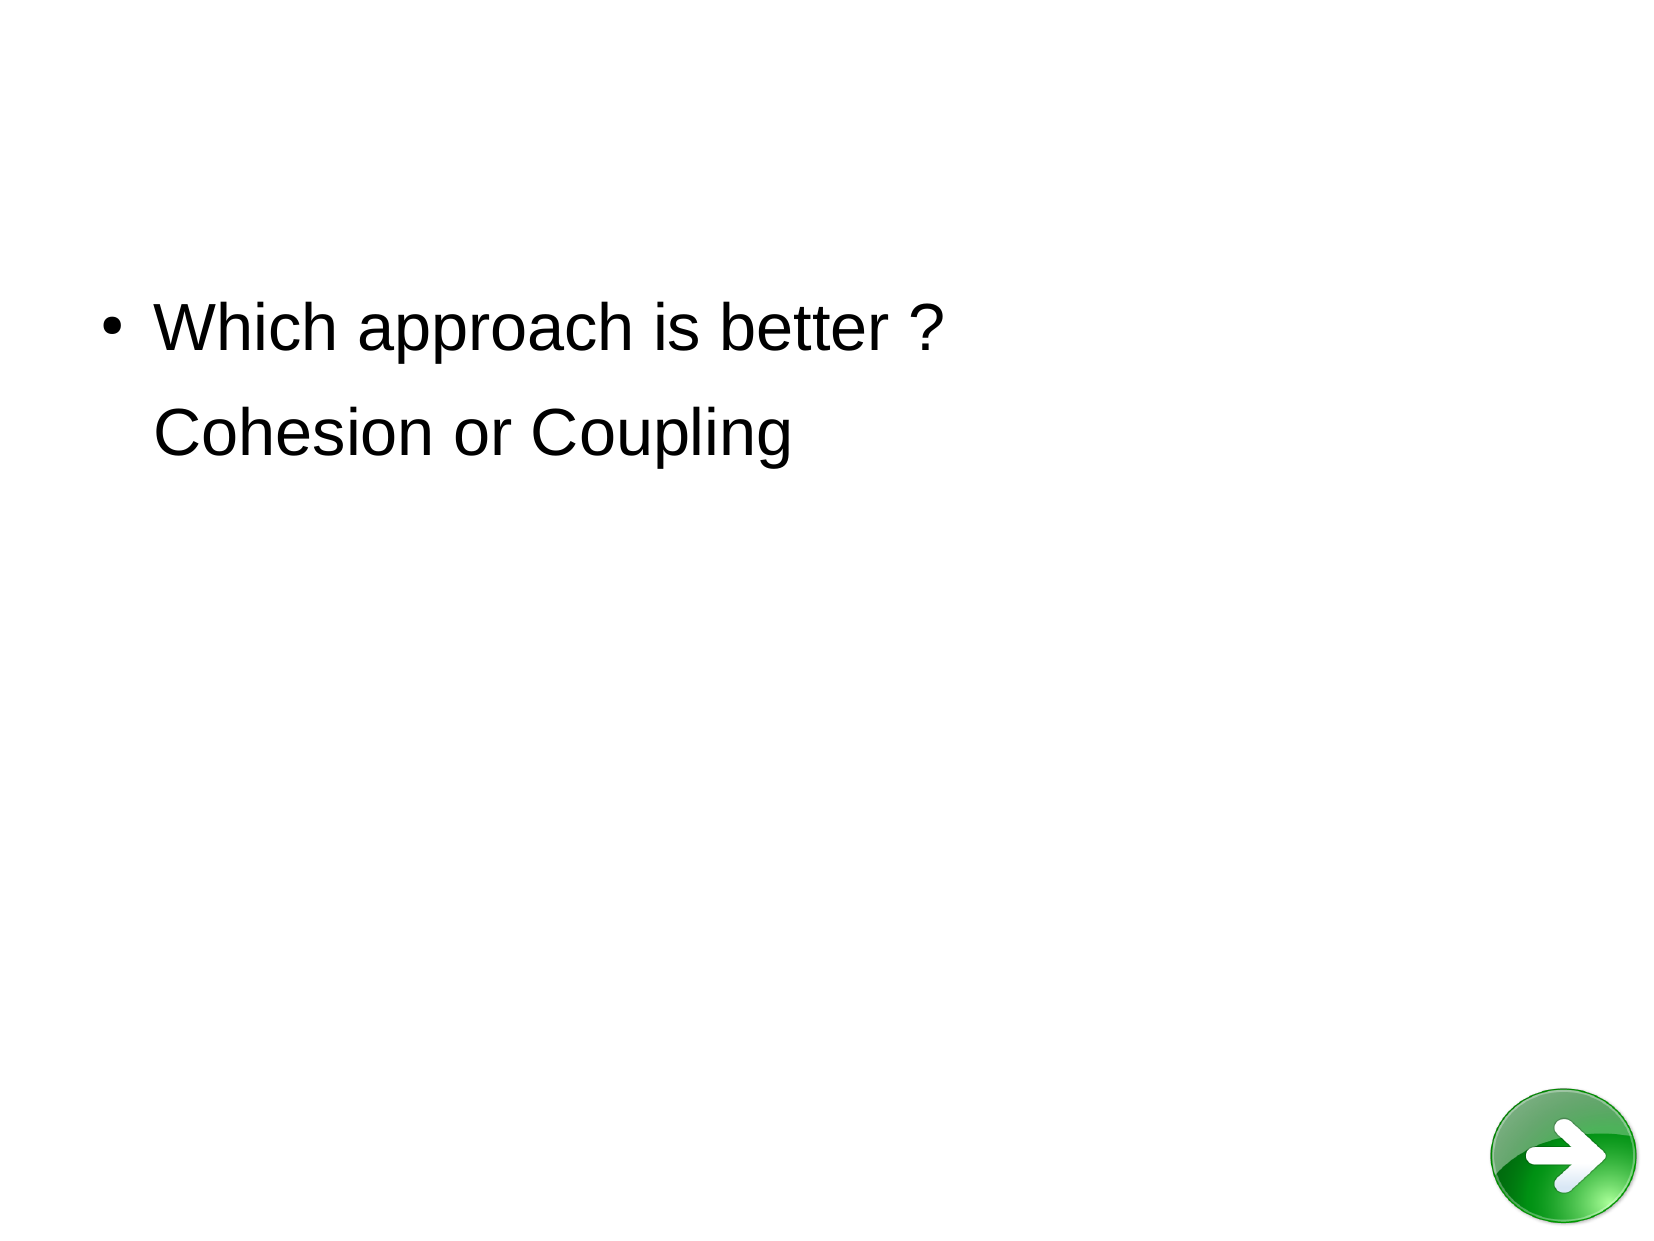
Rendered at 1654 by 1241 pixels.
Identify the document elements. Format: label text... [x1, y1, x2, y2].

picture [1488, 1086, 1641, 1227]
list Which approach is better ? Cohesion or Coupling [82, 290, 1571, 1010]
